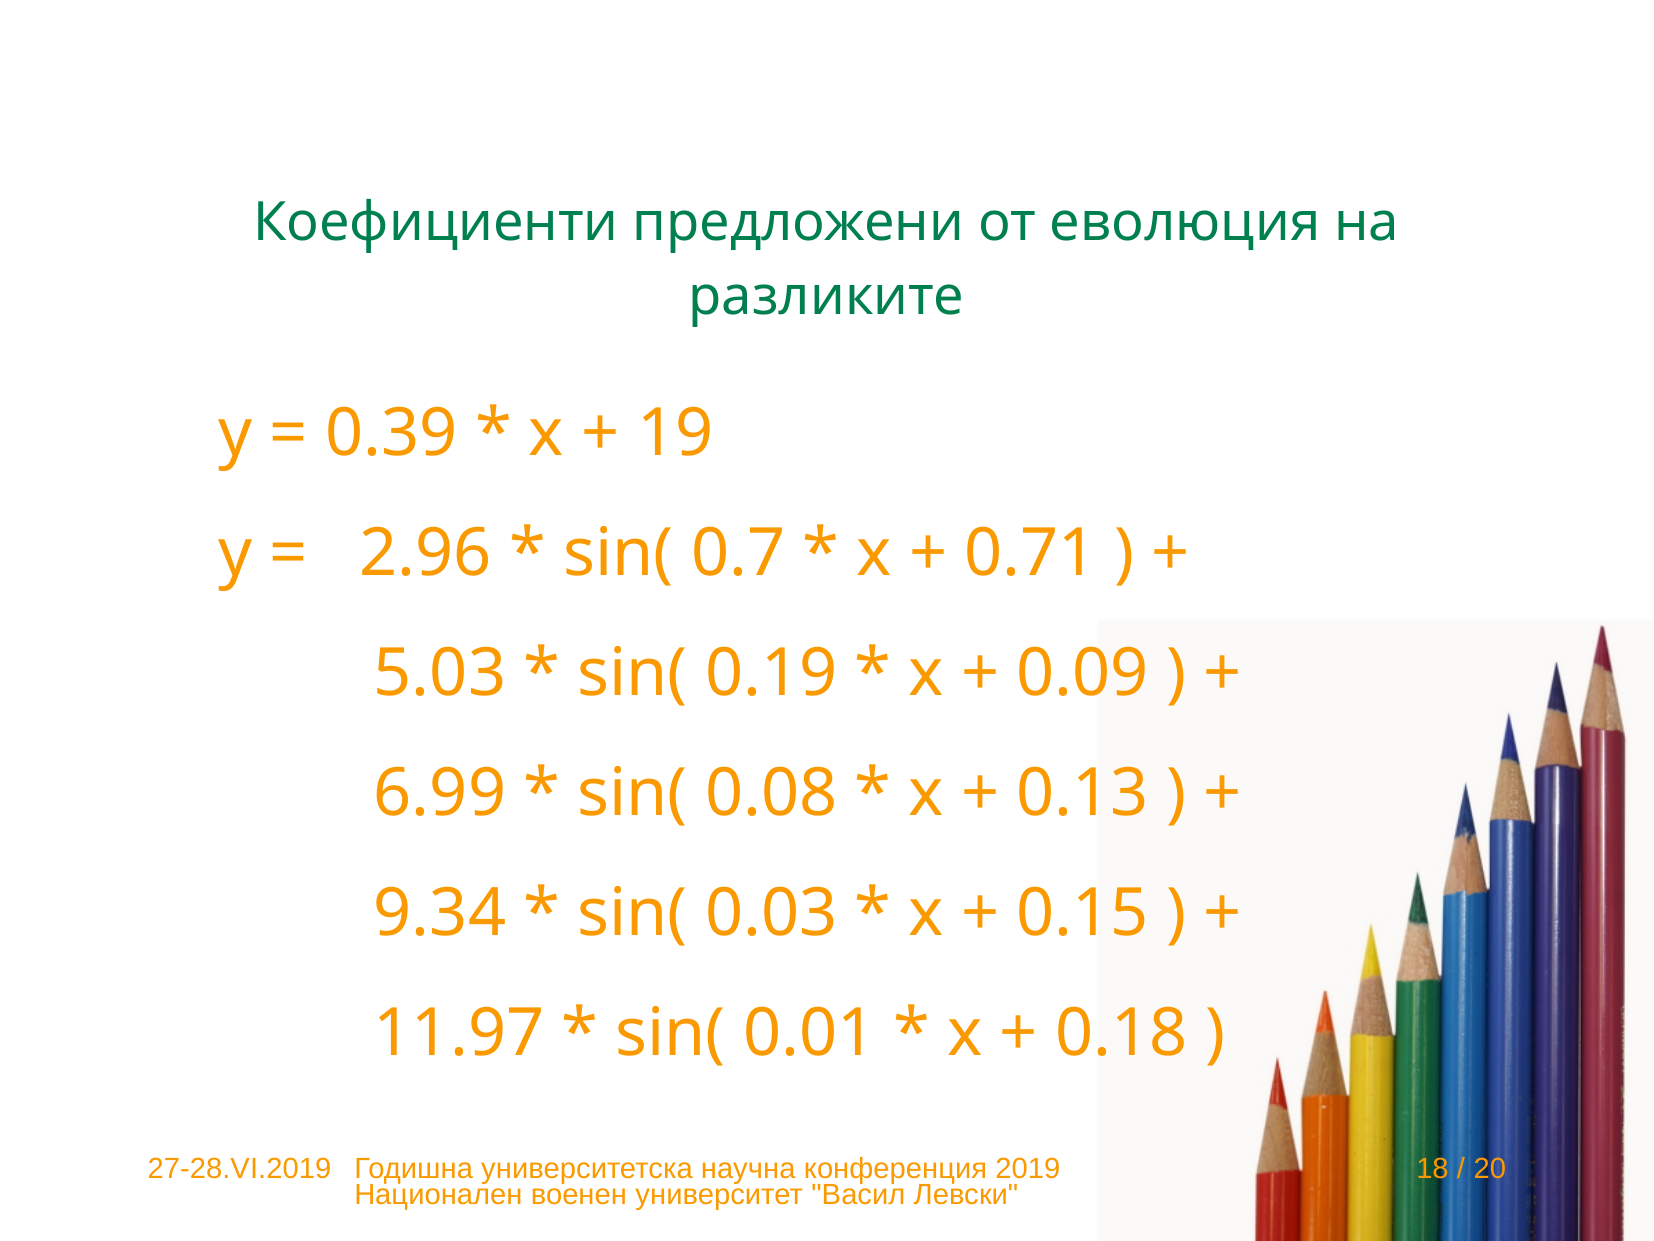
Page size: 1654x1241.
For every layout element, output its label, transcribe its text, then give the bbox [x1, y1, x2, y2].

list y = 0.39 * x + 19 y = 2.96 * sin( 0.7 * x + 0.71 ) + 5.03 * sin( 0.19 * x + 0.09 ) + 6.99 * sin( 0.08 * x + 0.13 ) + 9.34 * sin( 0.03 * x + 0.15 ) + 11.97 * sin( 0.01 * x + 0.18 ) [147, 383, 1506, 1104]
title Коефициенти предложени от еволюция на разликите [147, 153, 1506, 361]
picture [0, 0, 1654, 1241]
